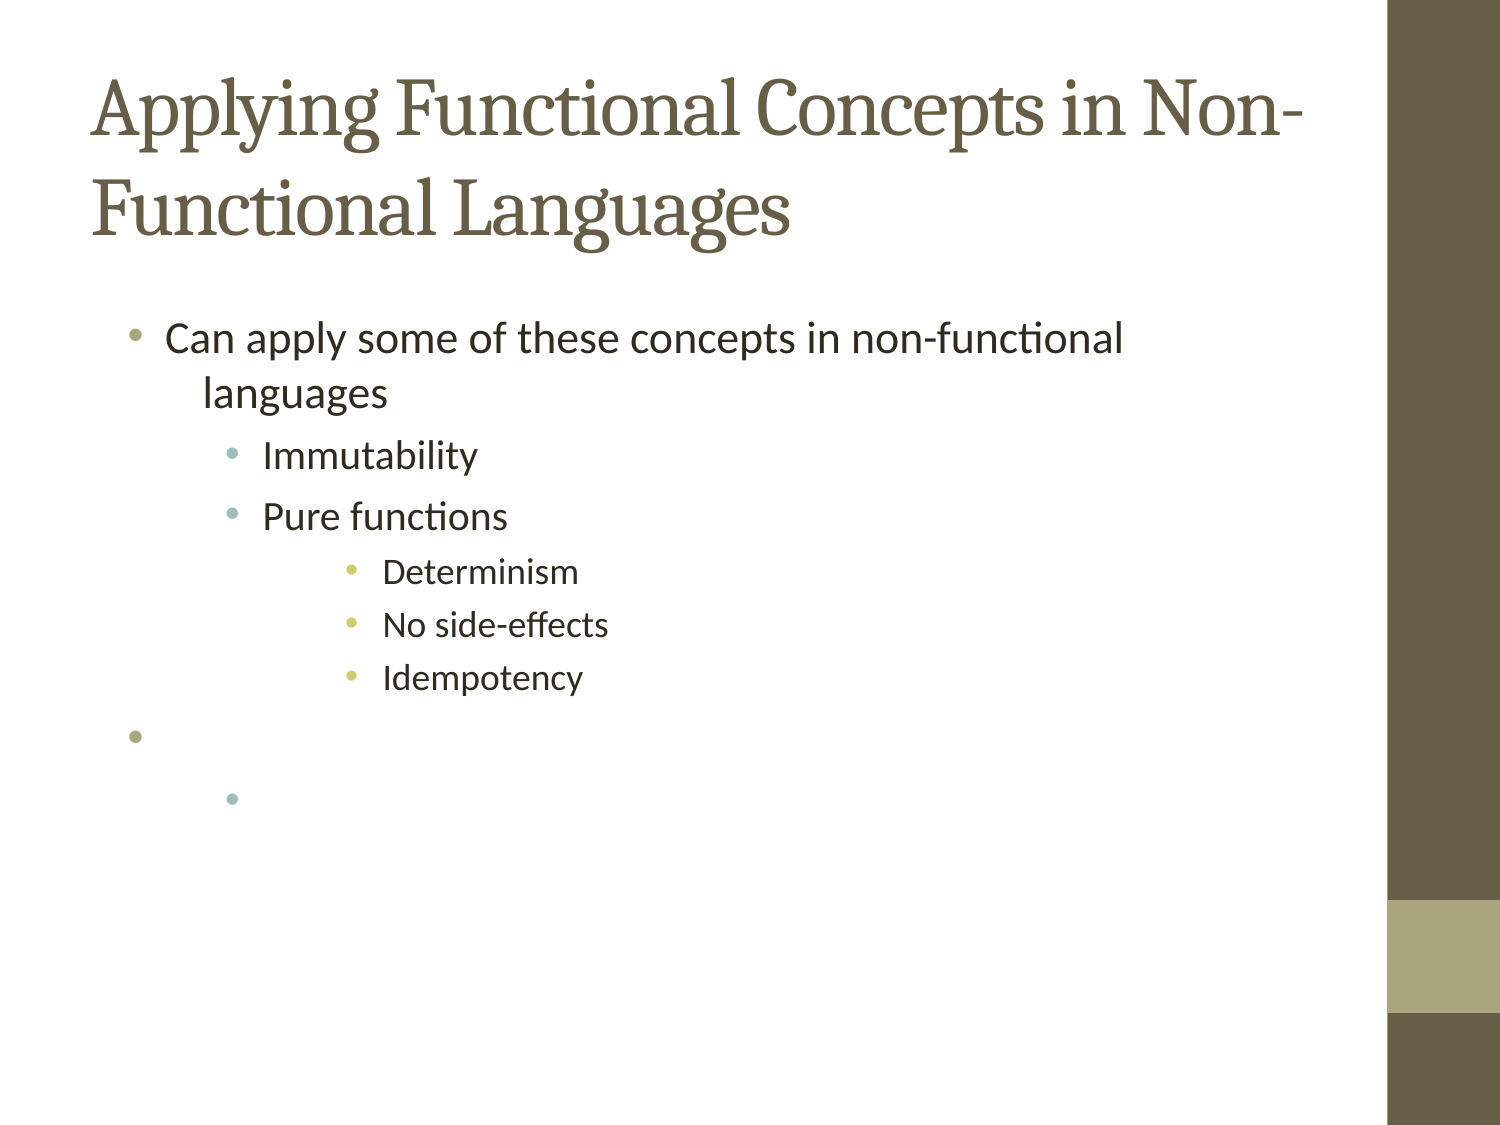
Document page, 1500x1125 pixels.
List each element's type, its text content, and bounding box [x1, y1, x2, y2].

title Applying Functional Concepts in Non-Functional Languages [75, 45, 1326, 233]
list Can apply some of these concepts in non-functional languages Immutability Pure functions Determinism No side-effects Idempotency [75, 299, 1326, 1051]
